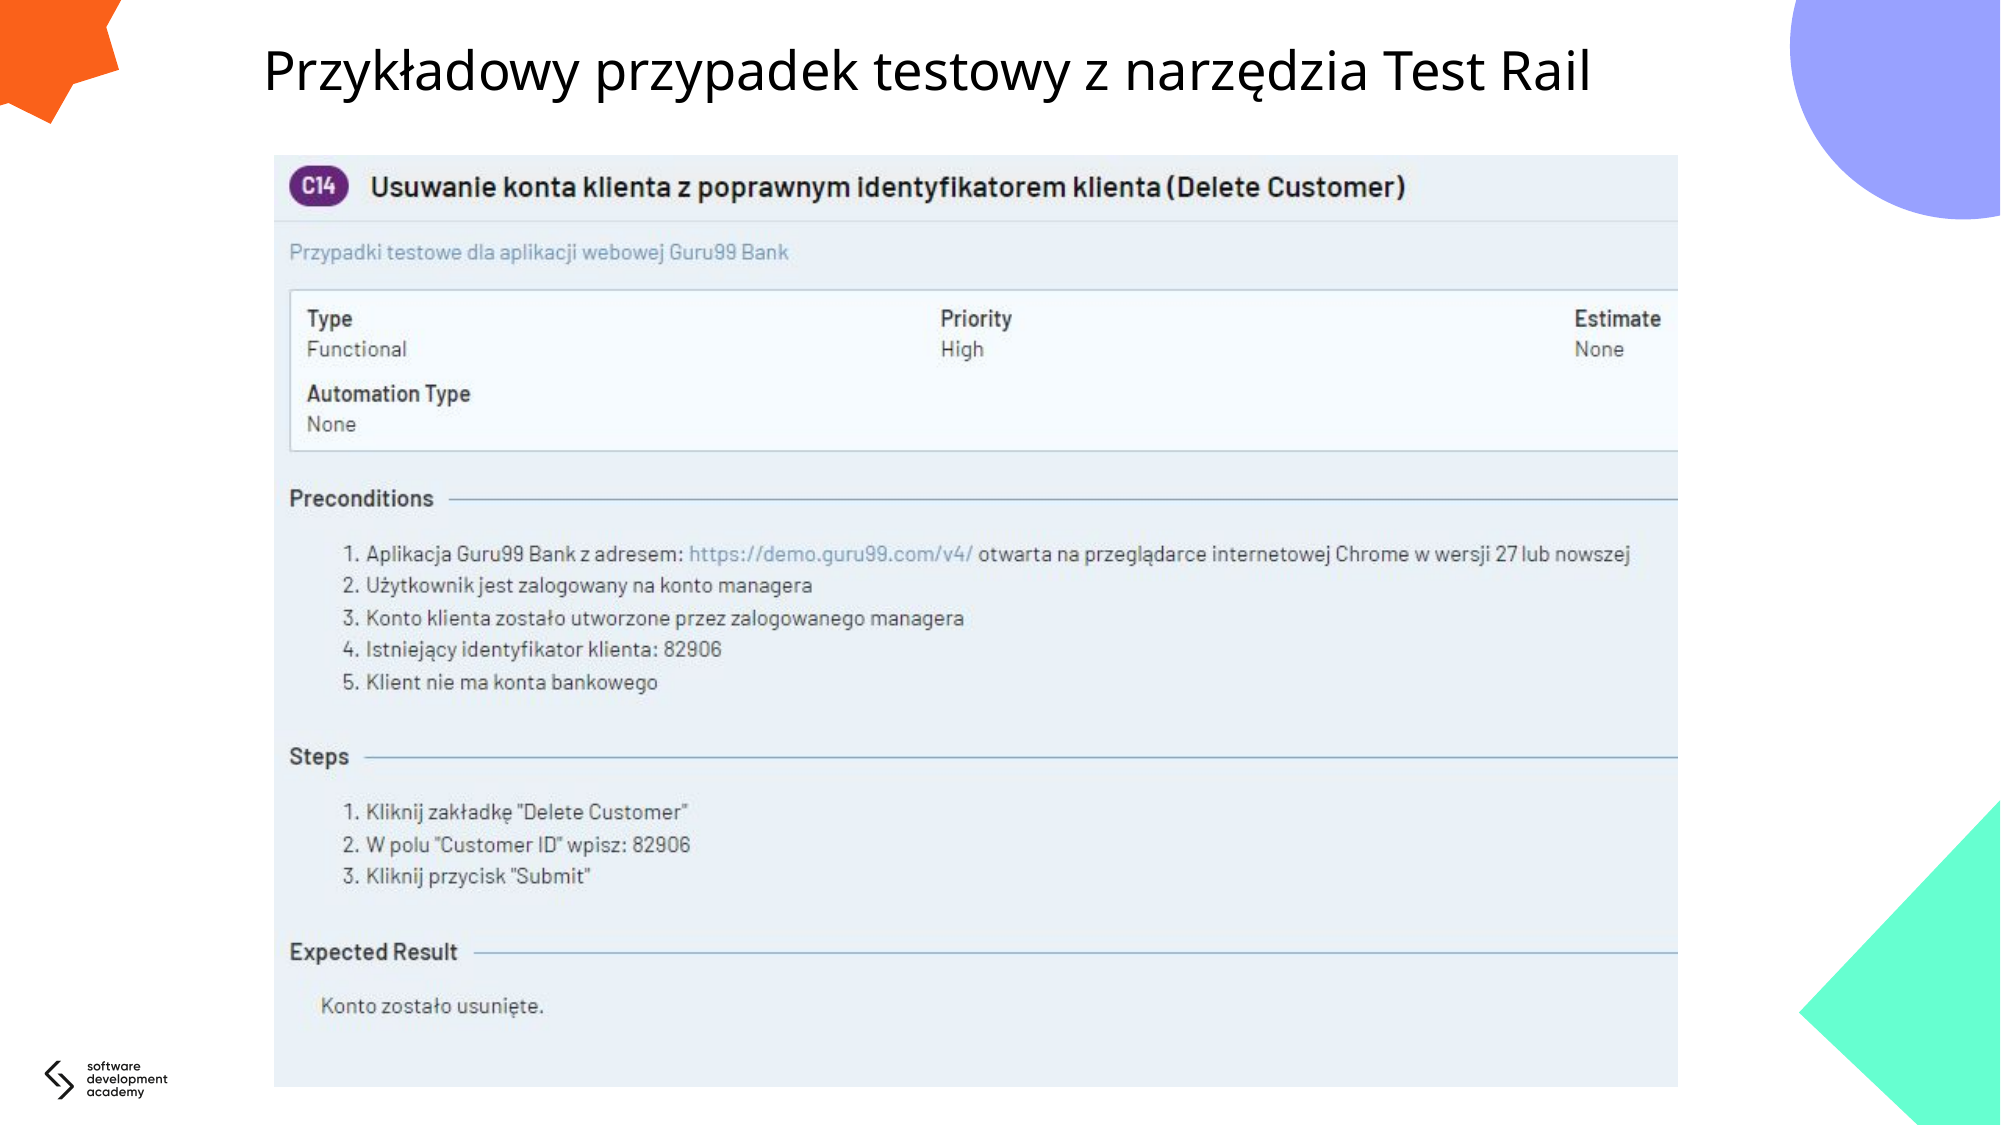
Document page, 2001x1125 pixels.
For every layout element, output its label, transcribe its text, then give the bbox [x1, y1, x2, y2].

picture [274, 155, 1678, 1087]
picture [19, 1035, 193, 1125]
title Przykładowy przypadek testowy z narzędzia Test Rail [248, 0, 2000, 182]
